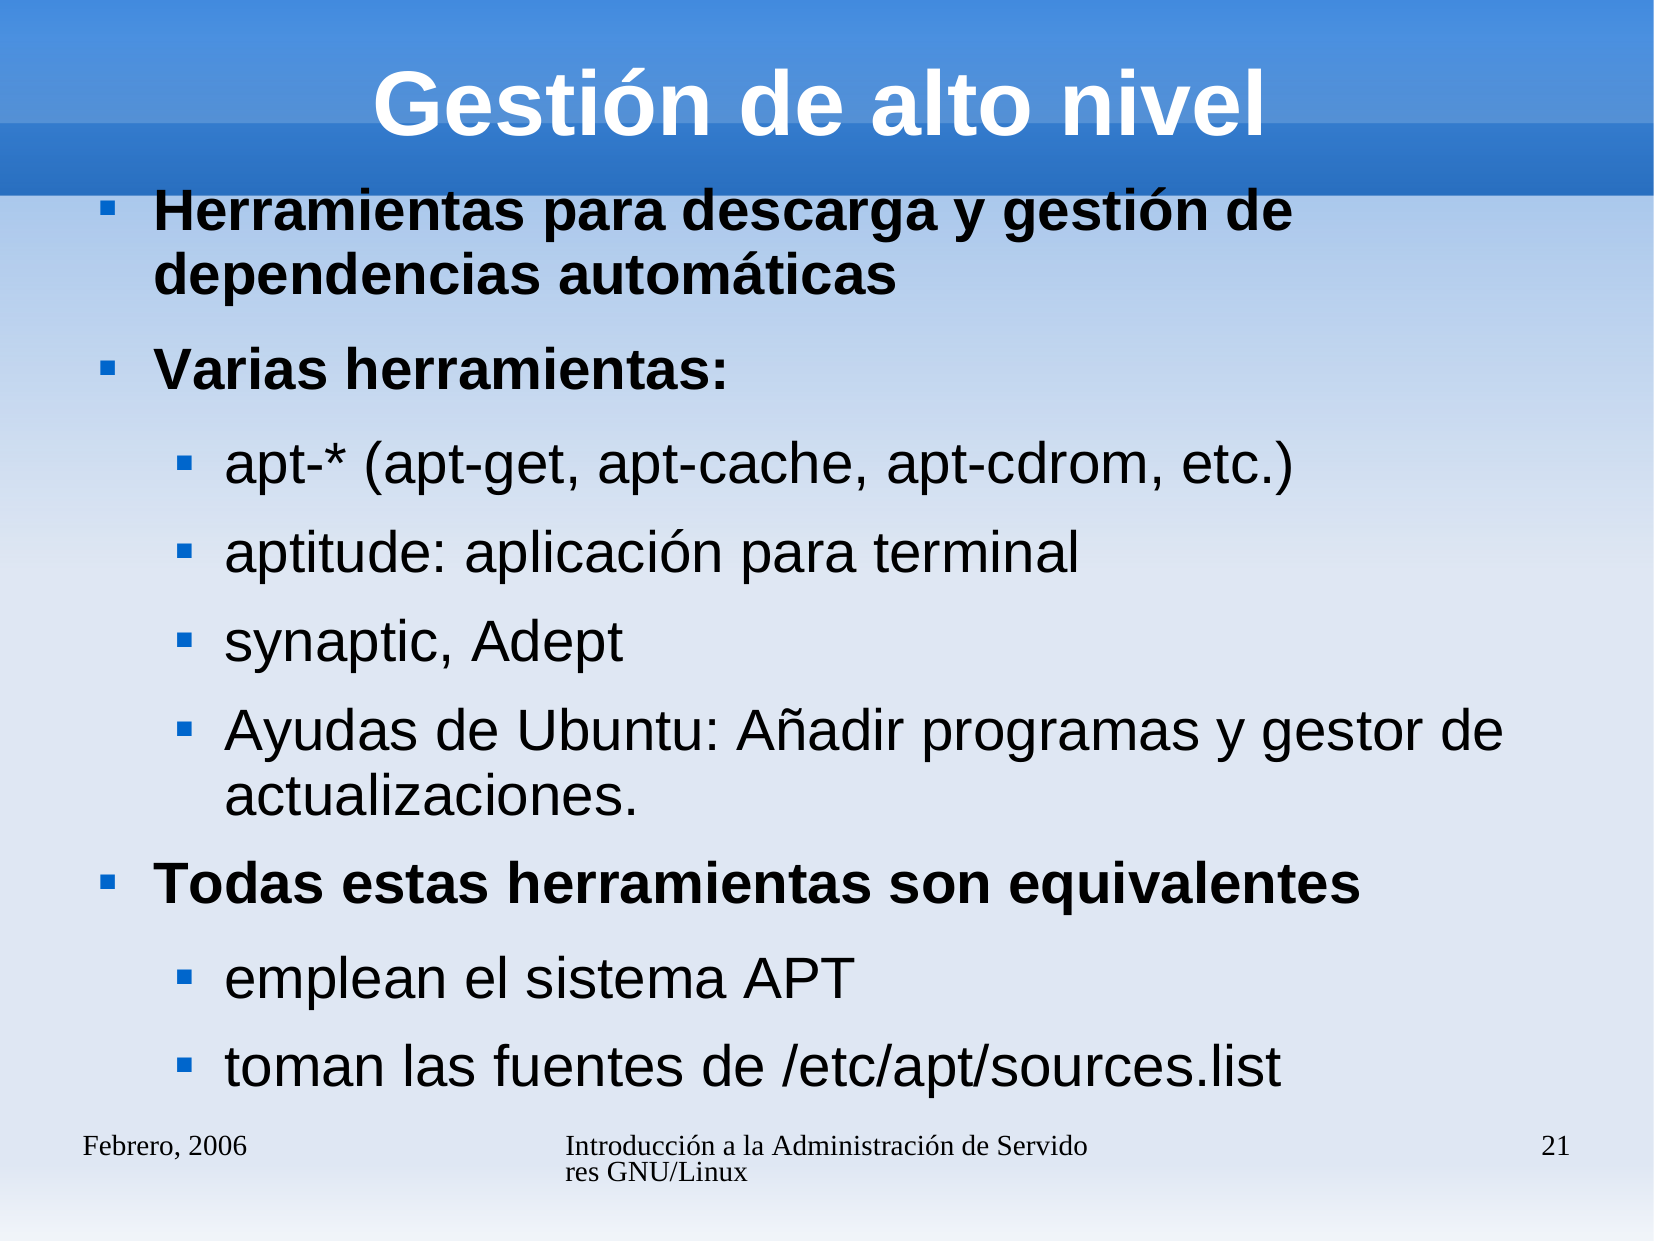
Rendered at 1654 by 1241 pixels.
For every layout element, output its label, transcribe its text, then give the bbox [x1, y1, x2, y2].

list Herramientas para descarga y gestión de dependencias automáticas Varias herramientas: apt-* (apt-get, apt-cache, apt-cdrom, etc.) aptitude: aplicación para terminal synaptic, Adept Ayudas de Ubuntu: Añadir programas y gestor de actualizaciones. Todas estas herramientas son equivalentes emplean el sistema APT toman las fuentes de /etc/apt/sources.list [82, 177, 1571, 1182]
title Gestión de alto nivel [76, 0, 1565, 208]
picture [0, 0, 1654, 1241]
